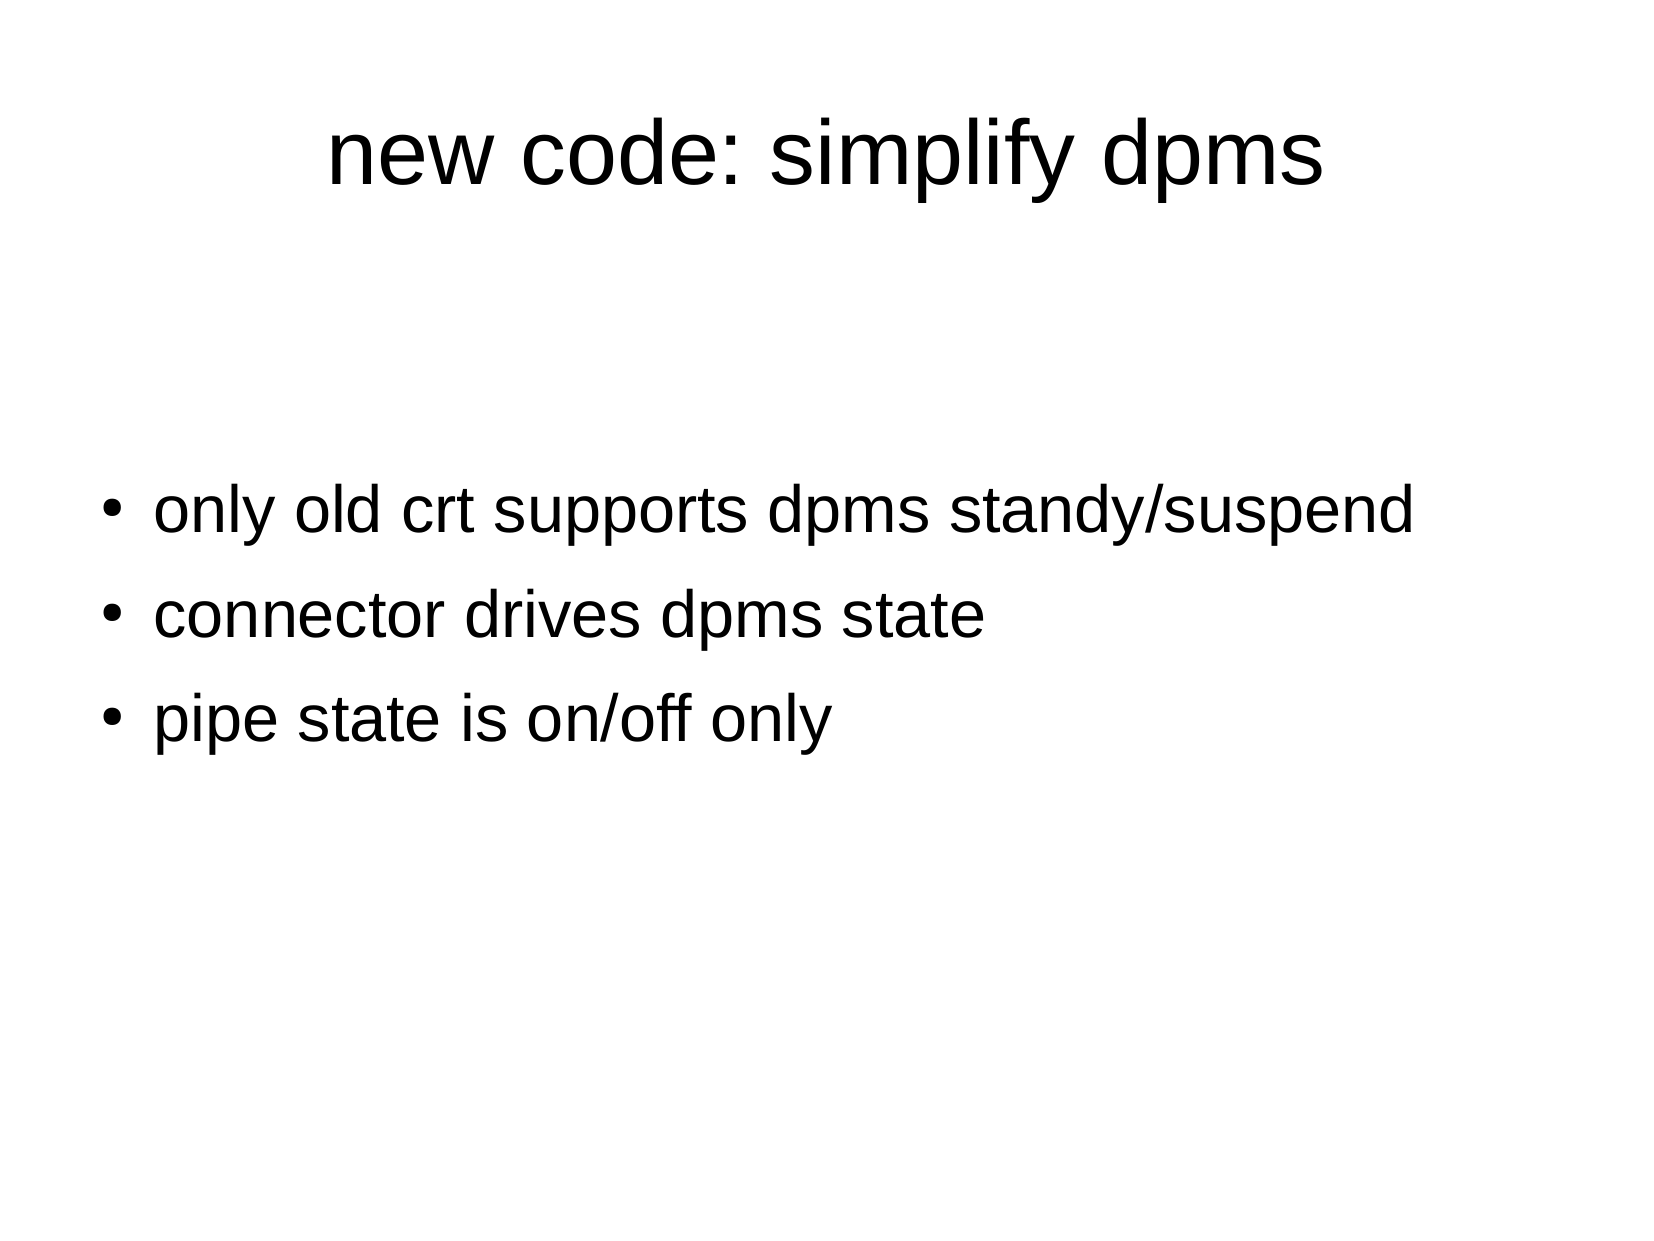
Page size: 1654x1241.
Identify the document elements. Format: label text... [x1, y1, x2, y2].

title new code: simplify dpms [82, 49, 1571, 257]
list only old crt supports dpms standy/suspend connector drives dpms state pipe state is on/off only [82, 472, 1571, 1109]
